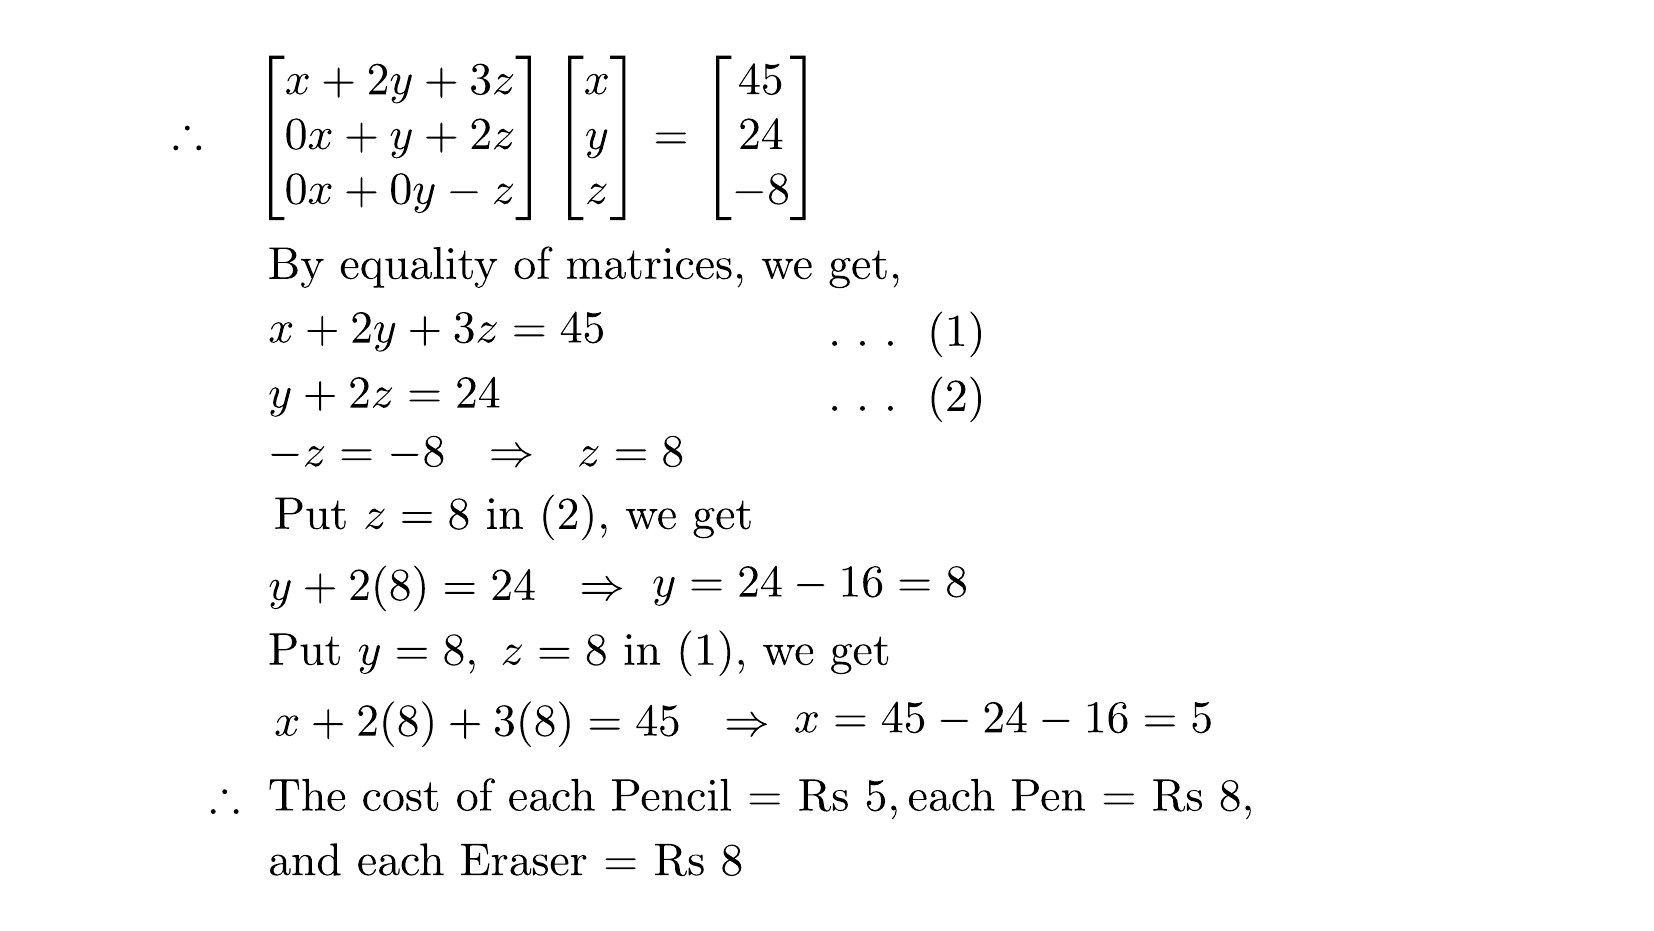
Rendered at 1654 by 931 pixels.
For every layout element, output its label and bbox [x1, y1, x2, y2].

text_box [269, 246, 899, 289]
text_box [275, 701, 768, 748]
text_box [830, 311, 981, 358]
text_box [269, 843, 742, 877]
text_box [269, 311, 604, 352]
text_box [269, 565, 623, 612]
text_box [653, 565, 967, 606]
text_box [269, 630, 889, 677]
text_box [830, 376, 981, 423]
subtitle [47, 47, 1607, 898]
text_box [173, 125, 202, 151]
text_box [275, 494, 751, 541]
text_box [269, 376, 500, 417]
text_box [795, 701, 1211, 734]
text_box [256, 55, 806, 221]
text_box [210, 778, 1251, 820]
text_box [269, 435, 683, 468]
